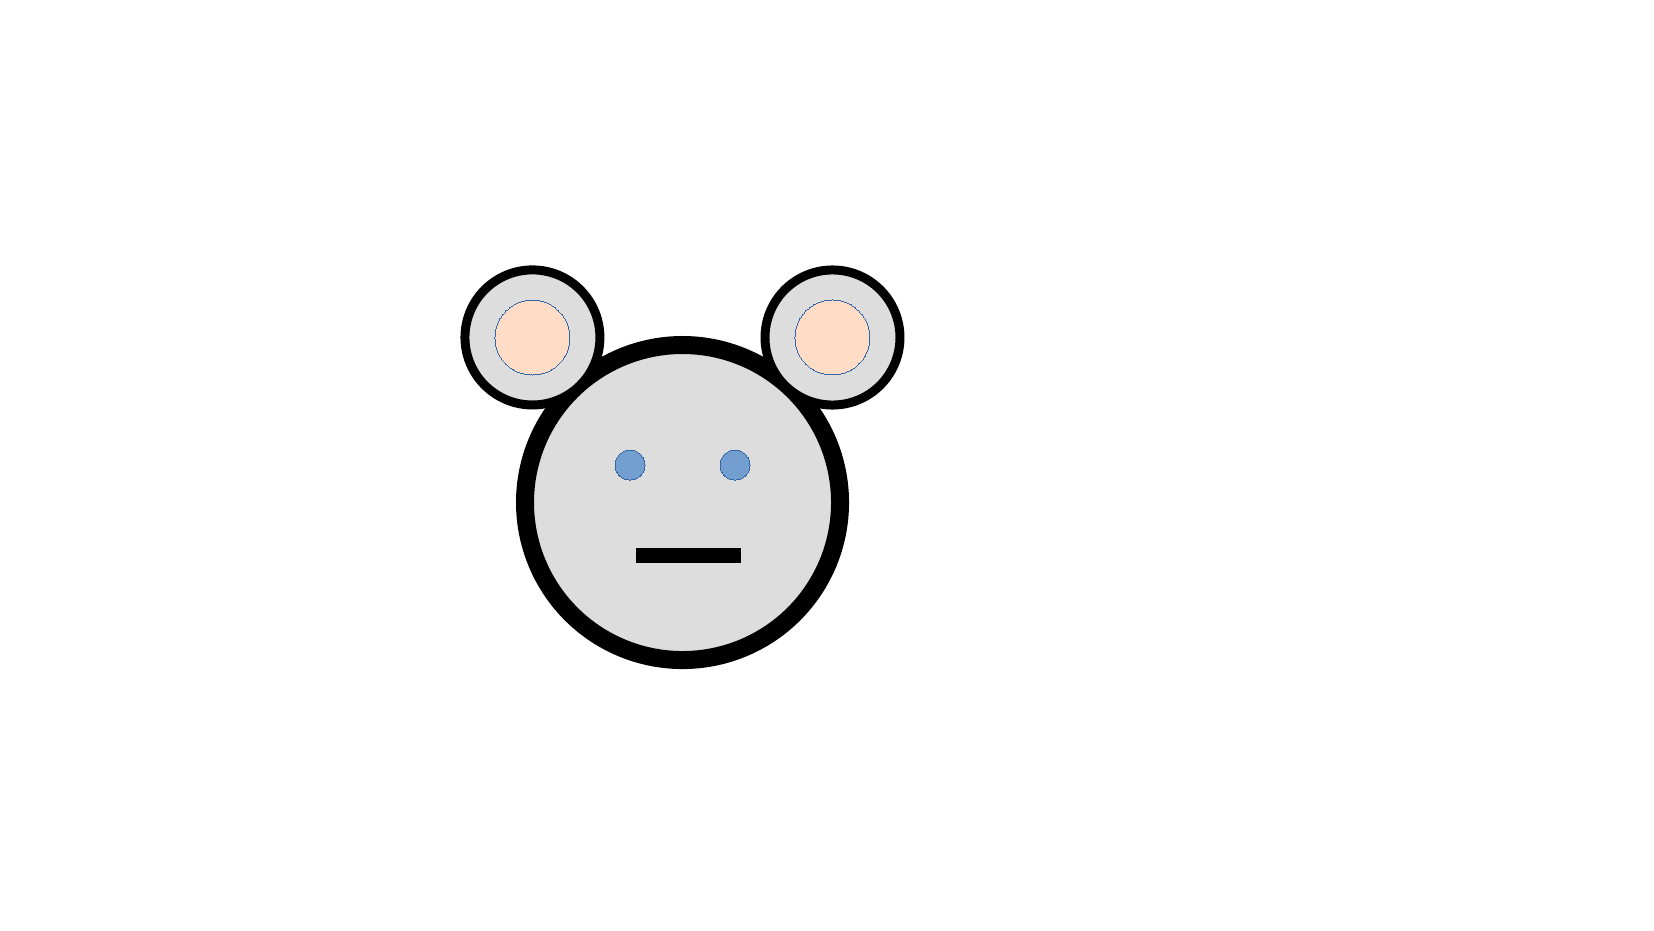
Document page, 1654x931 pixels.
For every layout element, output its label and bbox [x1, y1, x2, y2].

text_box [464, 269, 901, 661]
